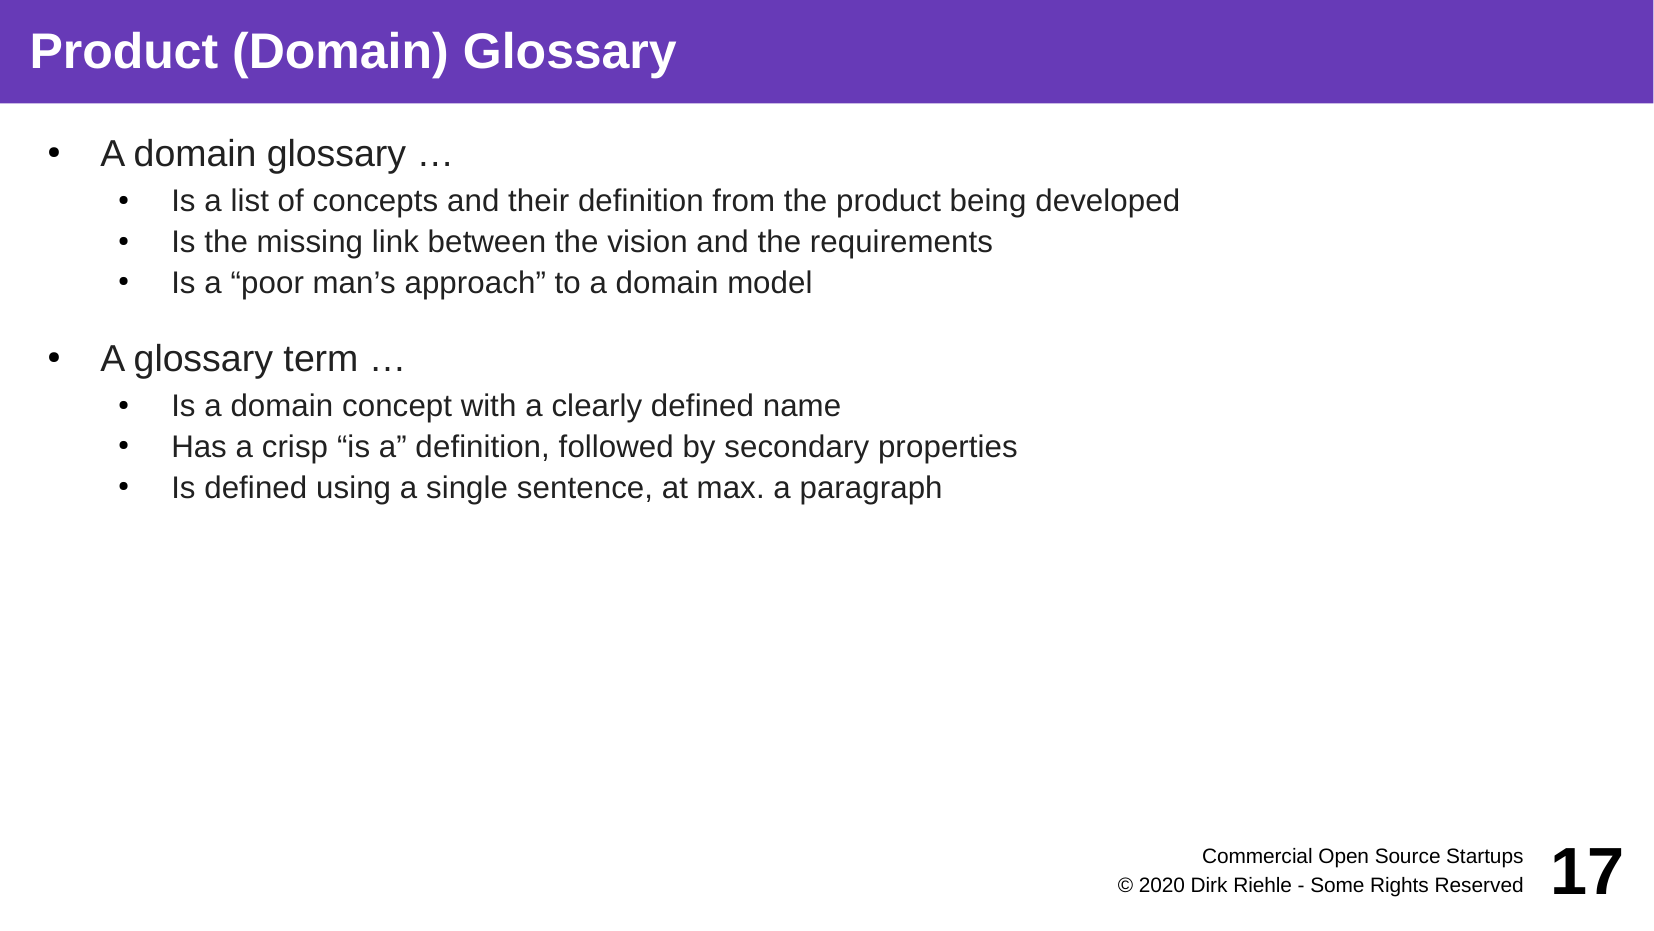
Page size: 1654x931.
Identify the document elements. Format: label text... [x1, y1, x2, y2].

title Product (Domain) Glossary [0, 0, 1654, 104]
list A domain glossary … Is a list of concepts and their definition from the product being developed Is the missing link between the vision and the requirements Is a “poor man’s approach” to a domain model A glossary term … Is a domain concept with a clearly defined name Has a crisp “is a” definition, followed by secondary properties Is defined using a single sentence, at max. a paragraph [29, 132, 1625, 813]
